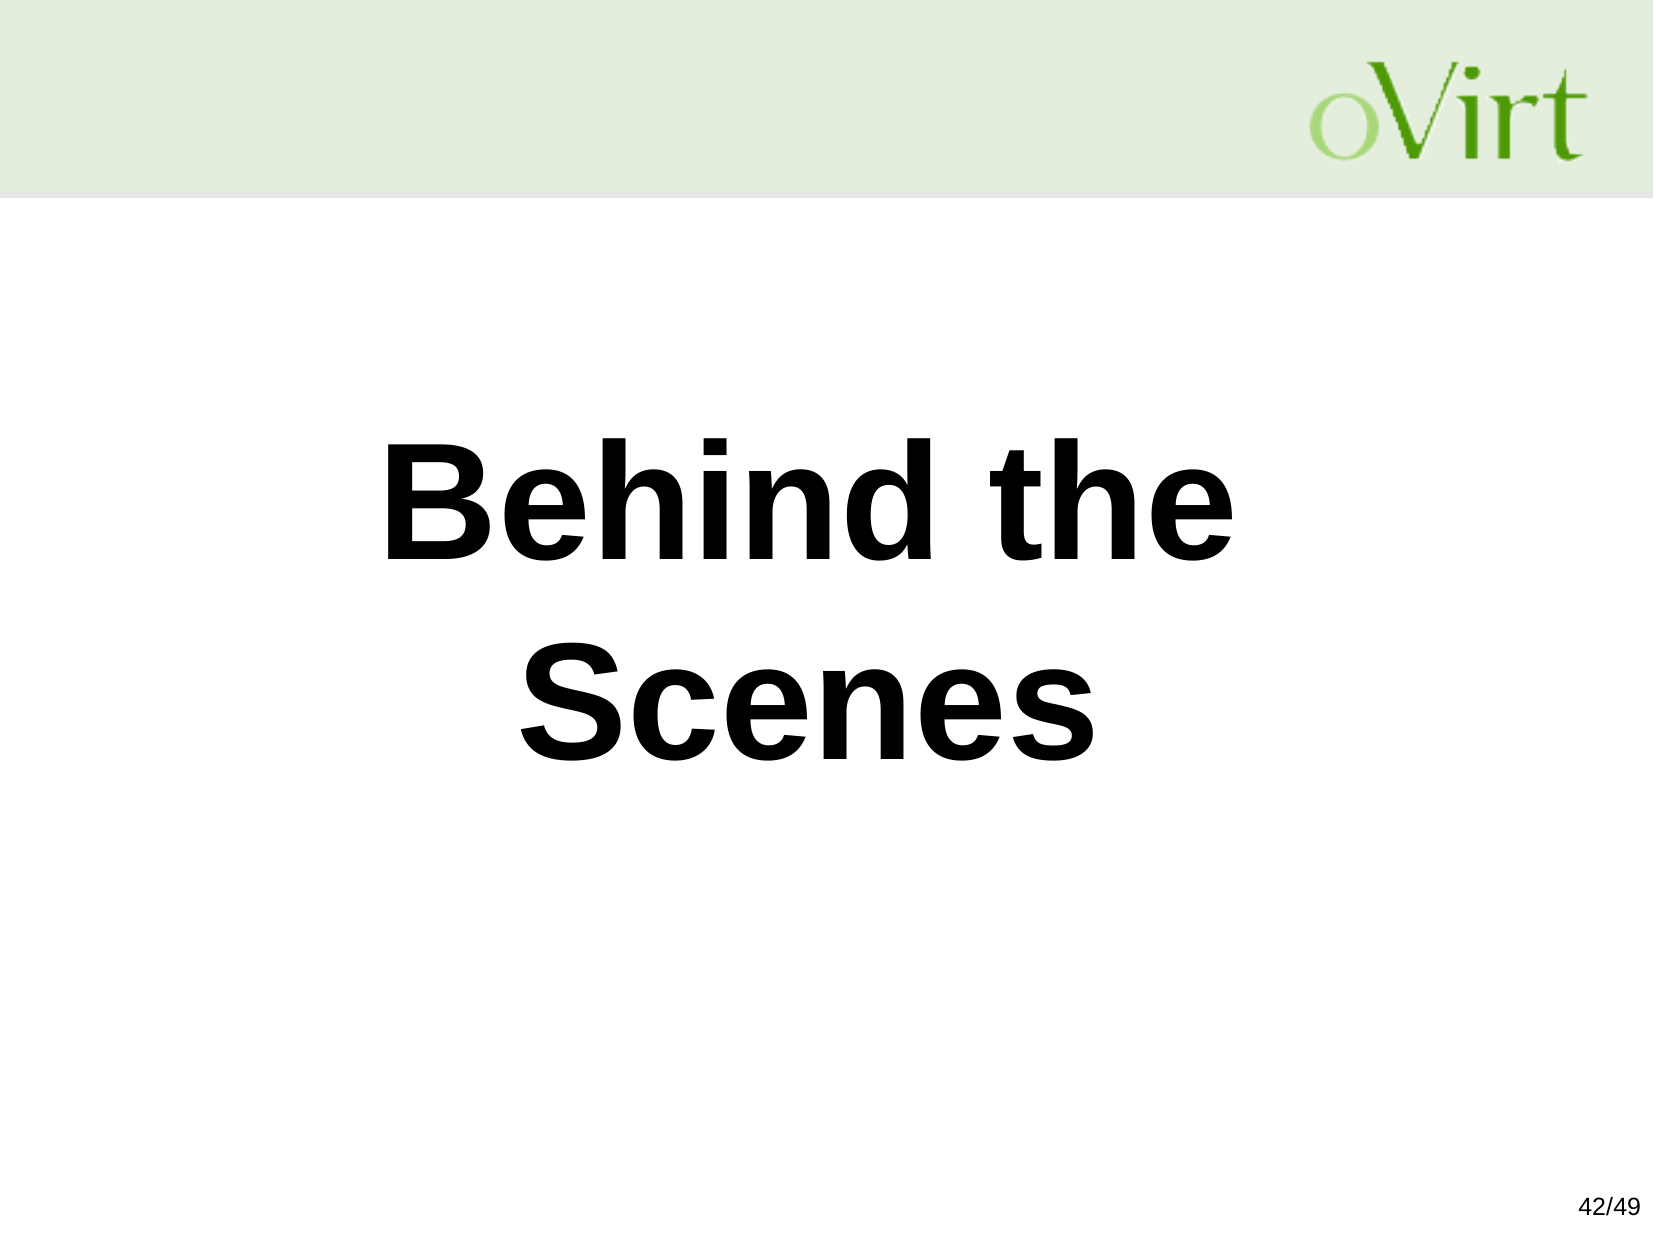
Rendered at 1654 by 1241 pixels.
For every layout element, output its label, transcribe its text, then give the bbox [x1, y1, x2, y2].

picture [1289, 36, 1613, 181]
title Behind the Scenes [170, 392, 1447, 793]
